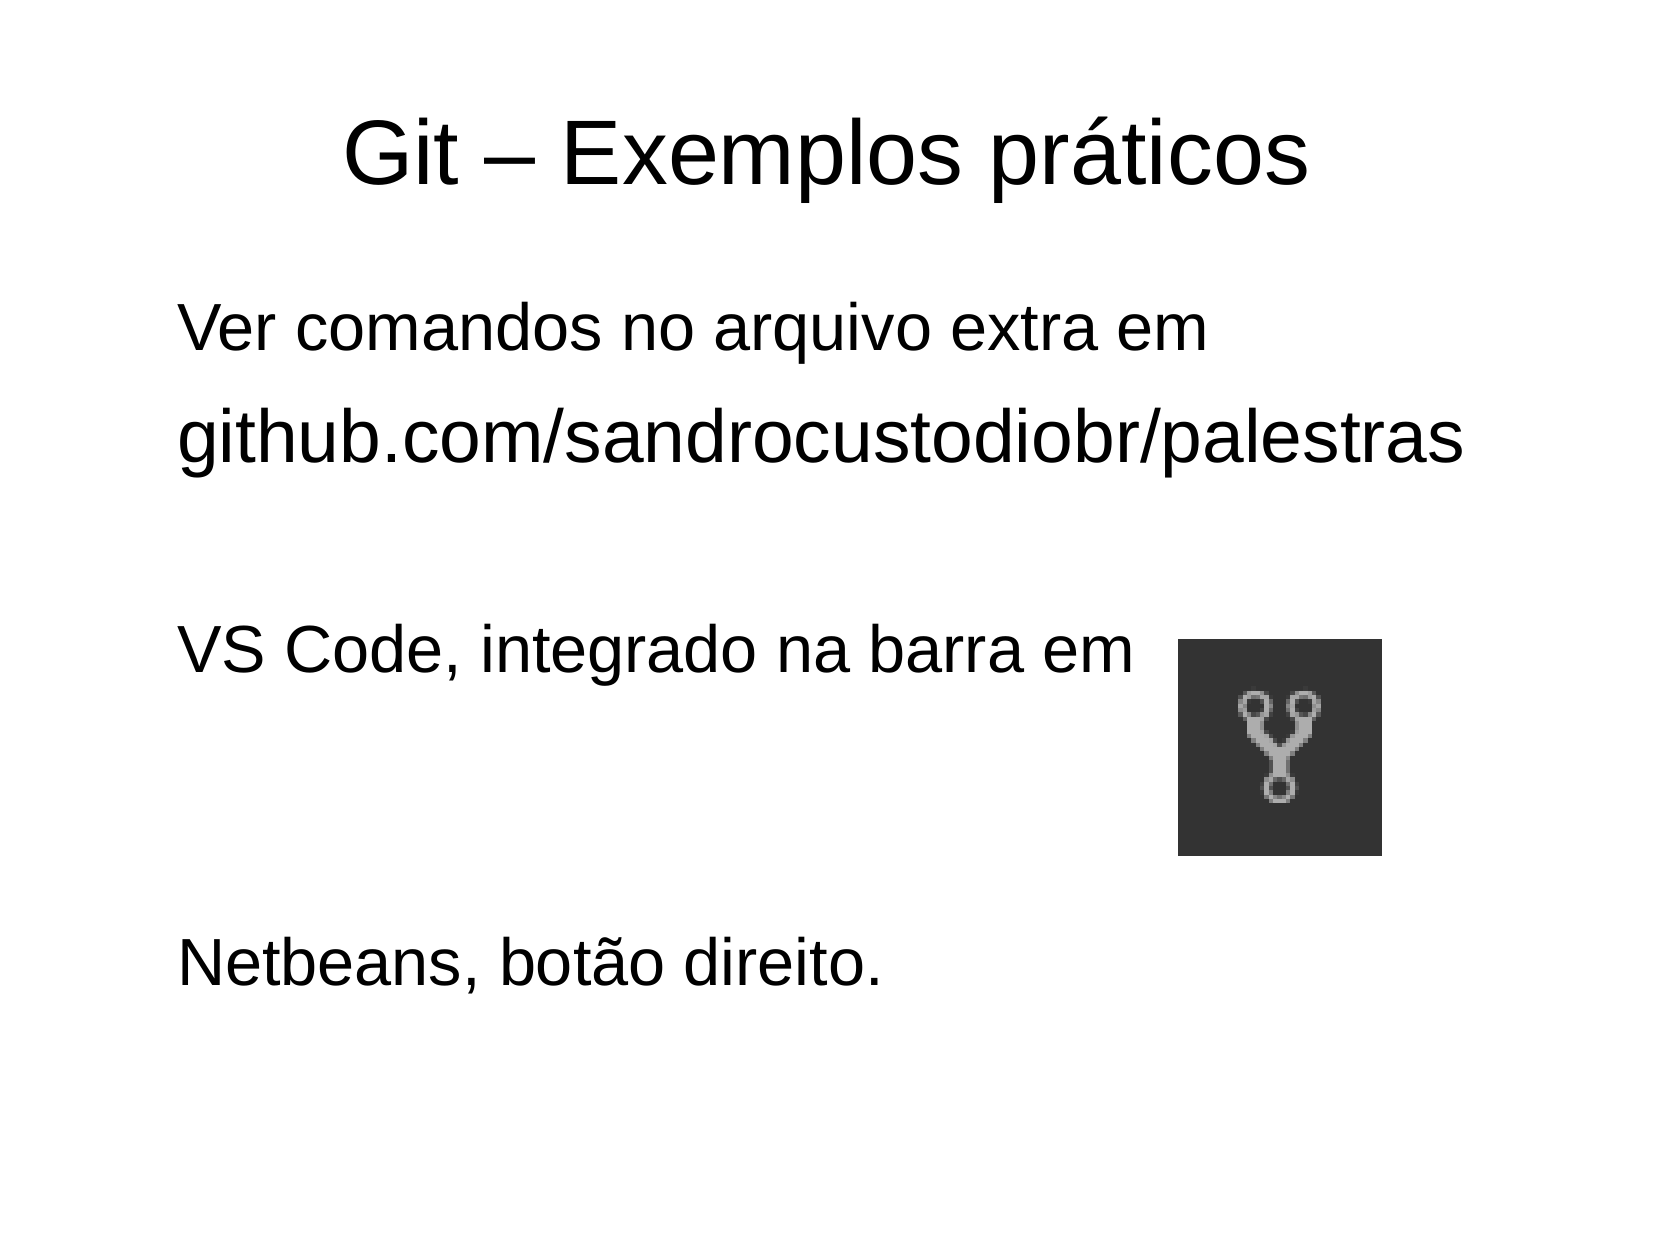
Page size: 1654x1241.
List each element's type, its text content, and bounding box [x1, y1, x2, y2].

picture [1178, 639, 1382, 856]
list Ver comandos no arquivo extra em github.com/sandrocustodiobr/palestras VS Code, integrado na barra em Netbeans, botão direito. [106, 290, 1572, 1158]
title Git – Exemplos práticos [82, 49, 1571, 257]
